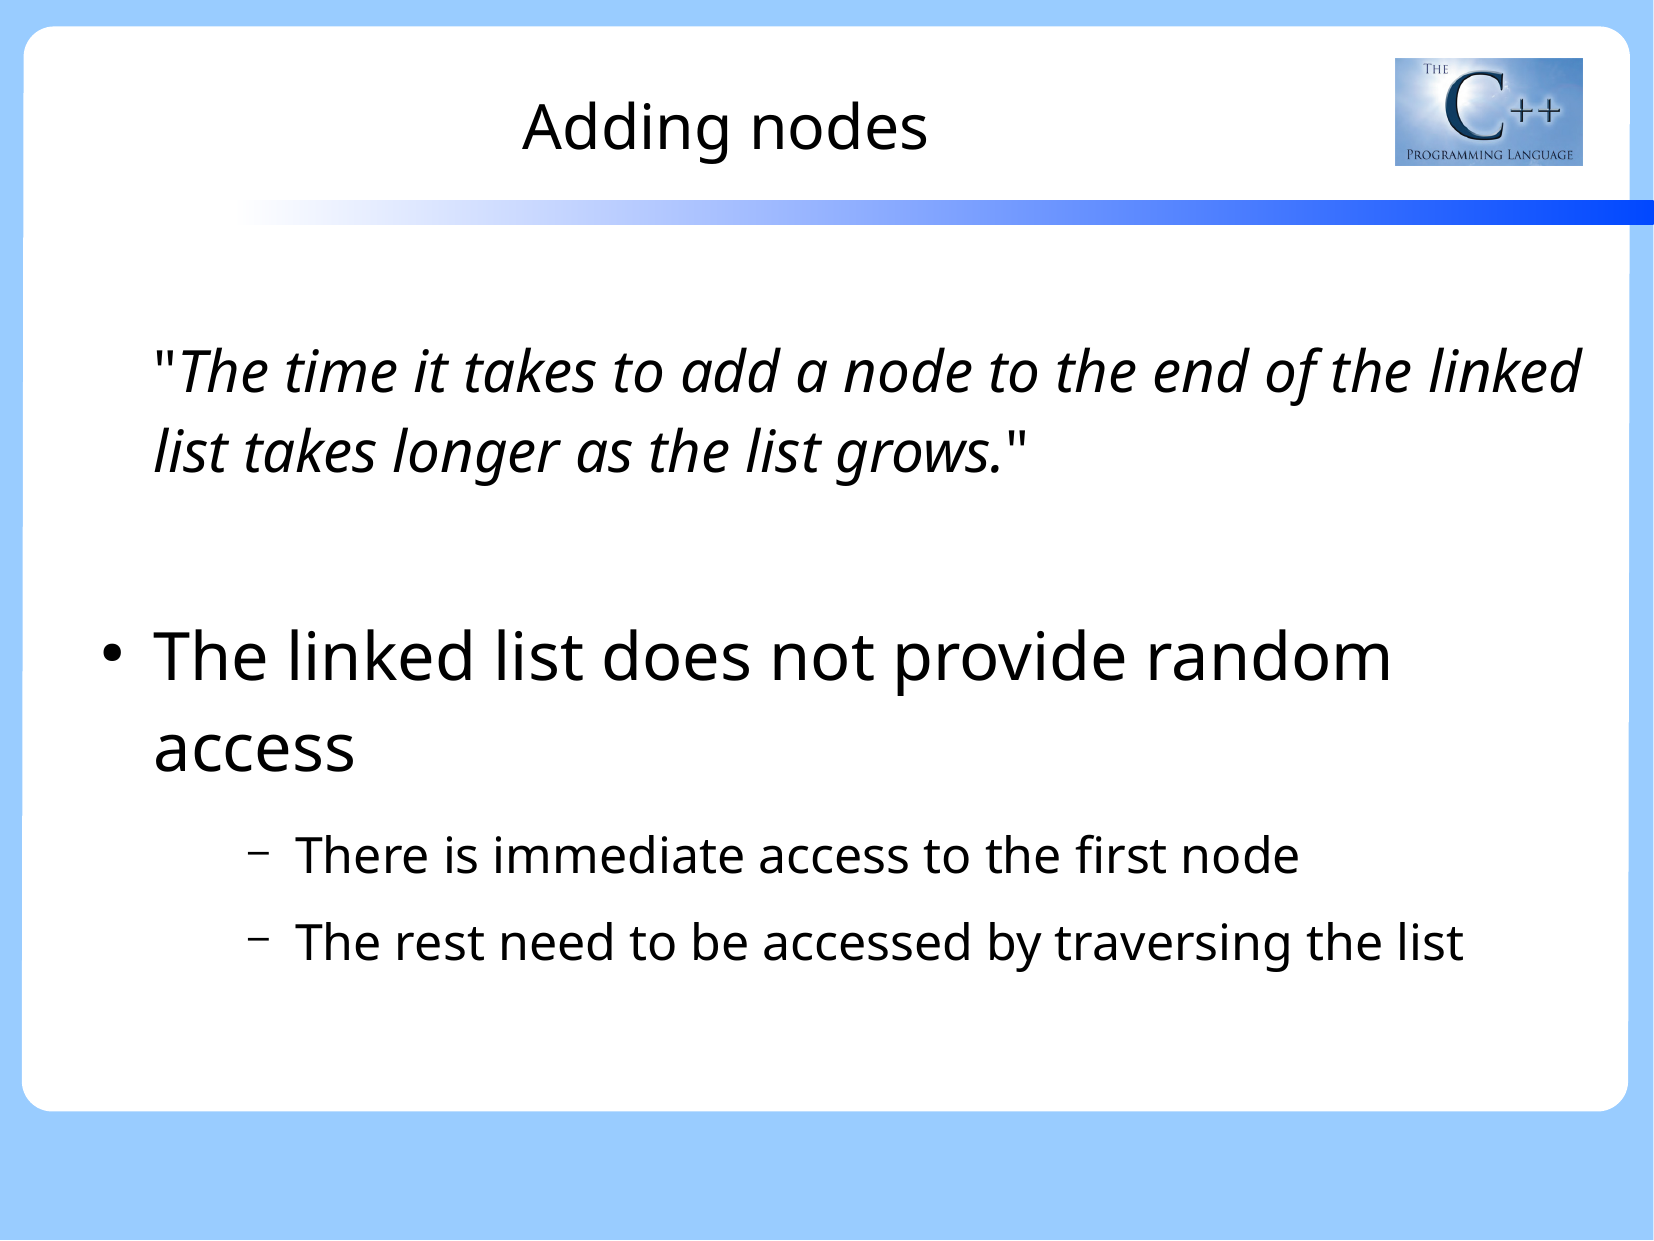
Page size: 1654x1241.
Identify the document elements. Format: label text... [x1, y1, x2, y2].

picture [1395, 58, 1583, 166]
title Adding nodes [82, 49, 1371, 201]
list "The time it takes to add a node to the end of the linked list takes longer as the list grows." The linked list does not provide random access There is immediate access to the first node The rest need to be accessed by traversing the list [82, 330, 1607, 1087]
